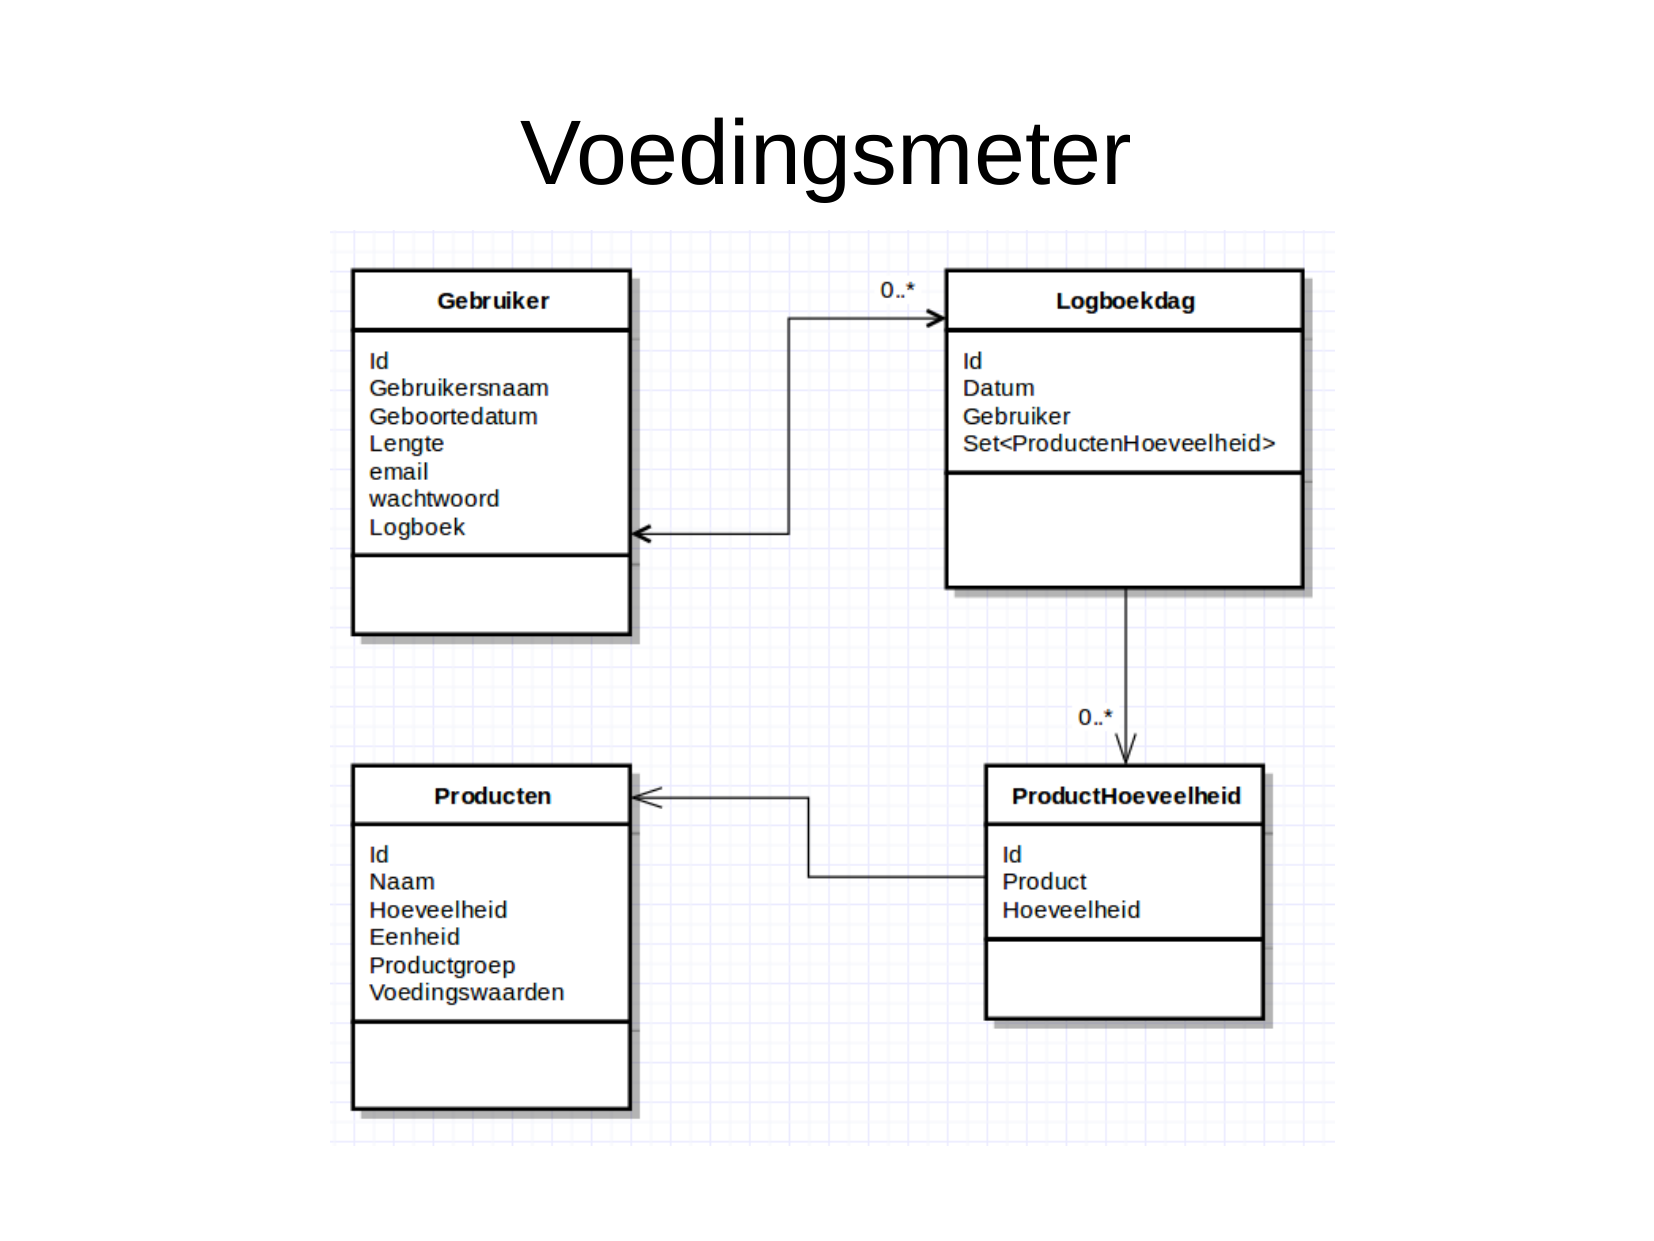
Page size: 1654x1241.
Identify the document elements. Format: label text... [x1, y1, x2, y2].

title Voedingsmeter [82, 49, 1571, 257]
picture [330, 230, 1335, 1146]
